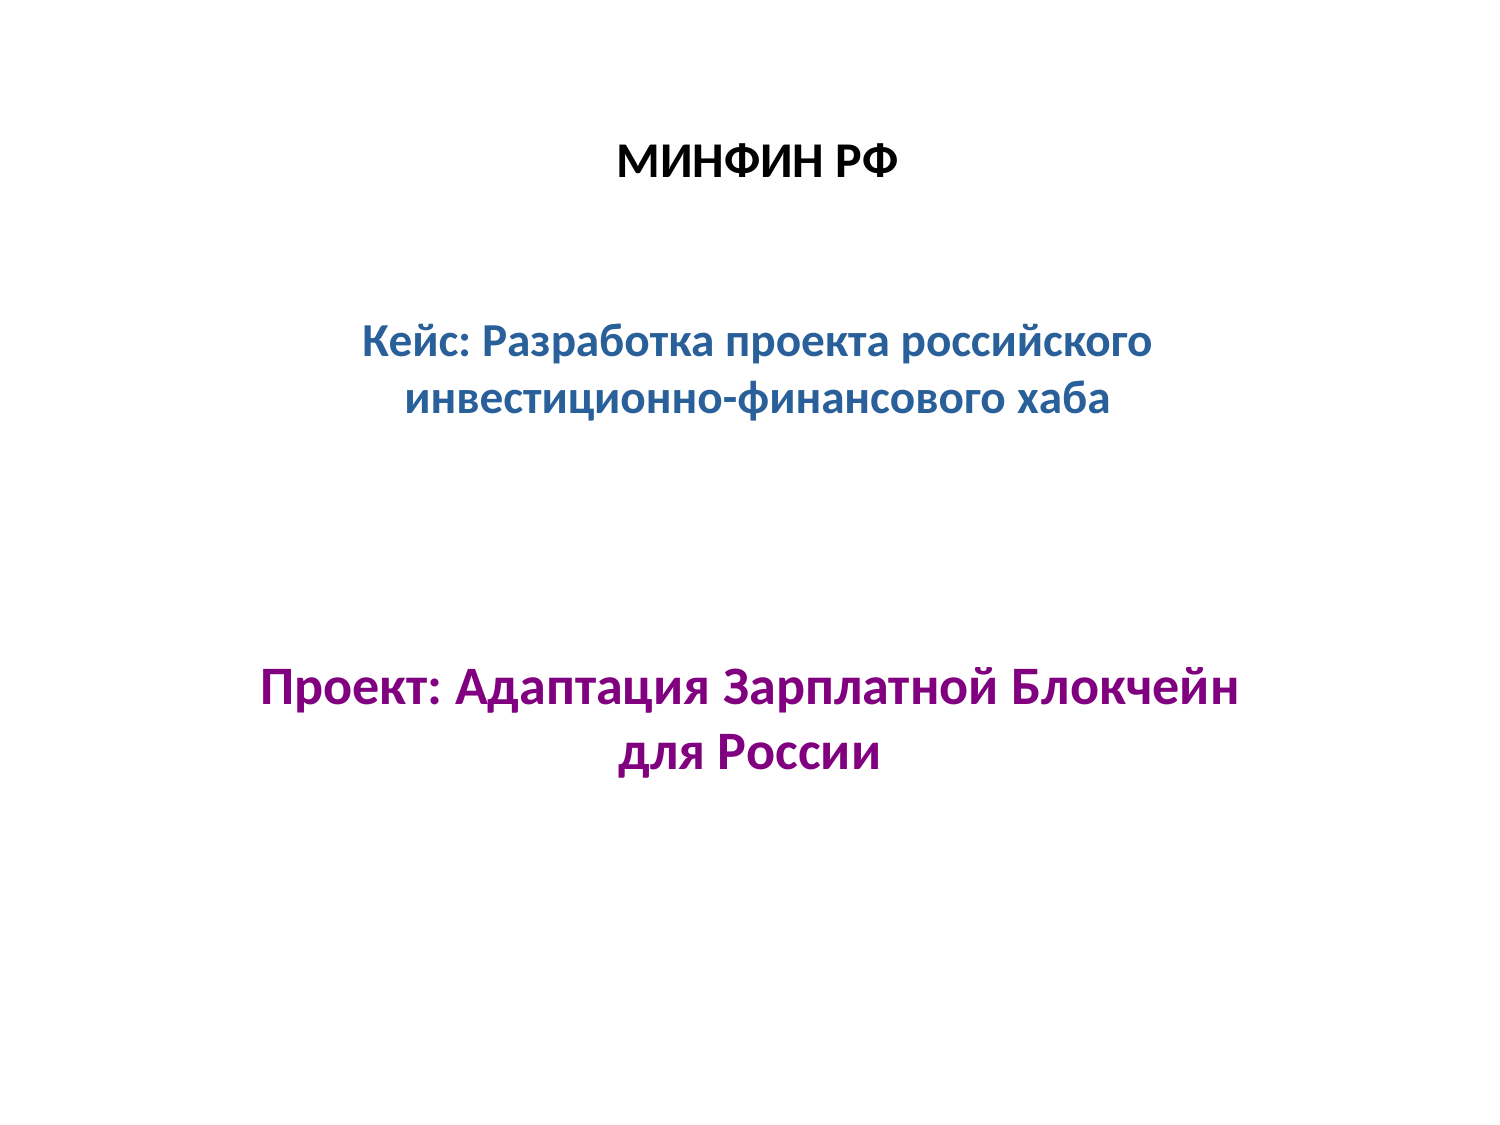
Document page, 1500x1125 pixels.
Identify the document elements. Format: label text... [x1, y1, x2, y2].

text_box МИНФИН РФ [284, 120, 1230, 193]
text_box Кейс: Разработка проекта российского инвестиционно-финансового хаба [120, 241, 1395, 525]
text_box Проект: Адаптация Зарплатной Блокчейн для России [225, 642, 1275, 795]
